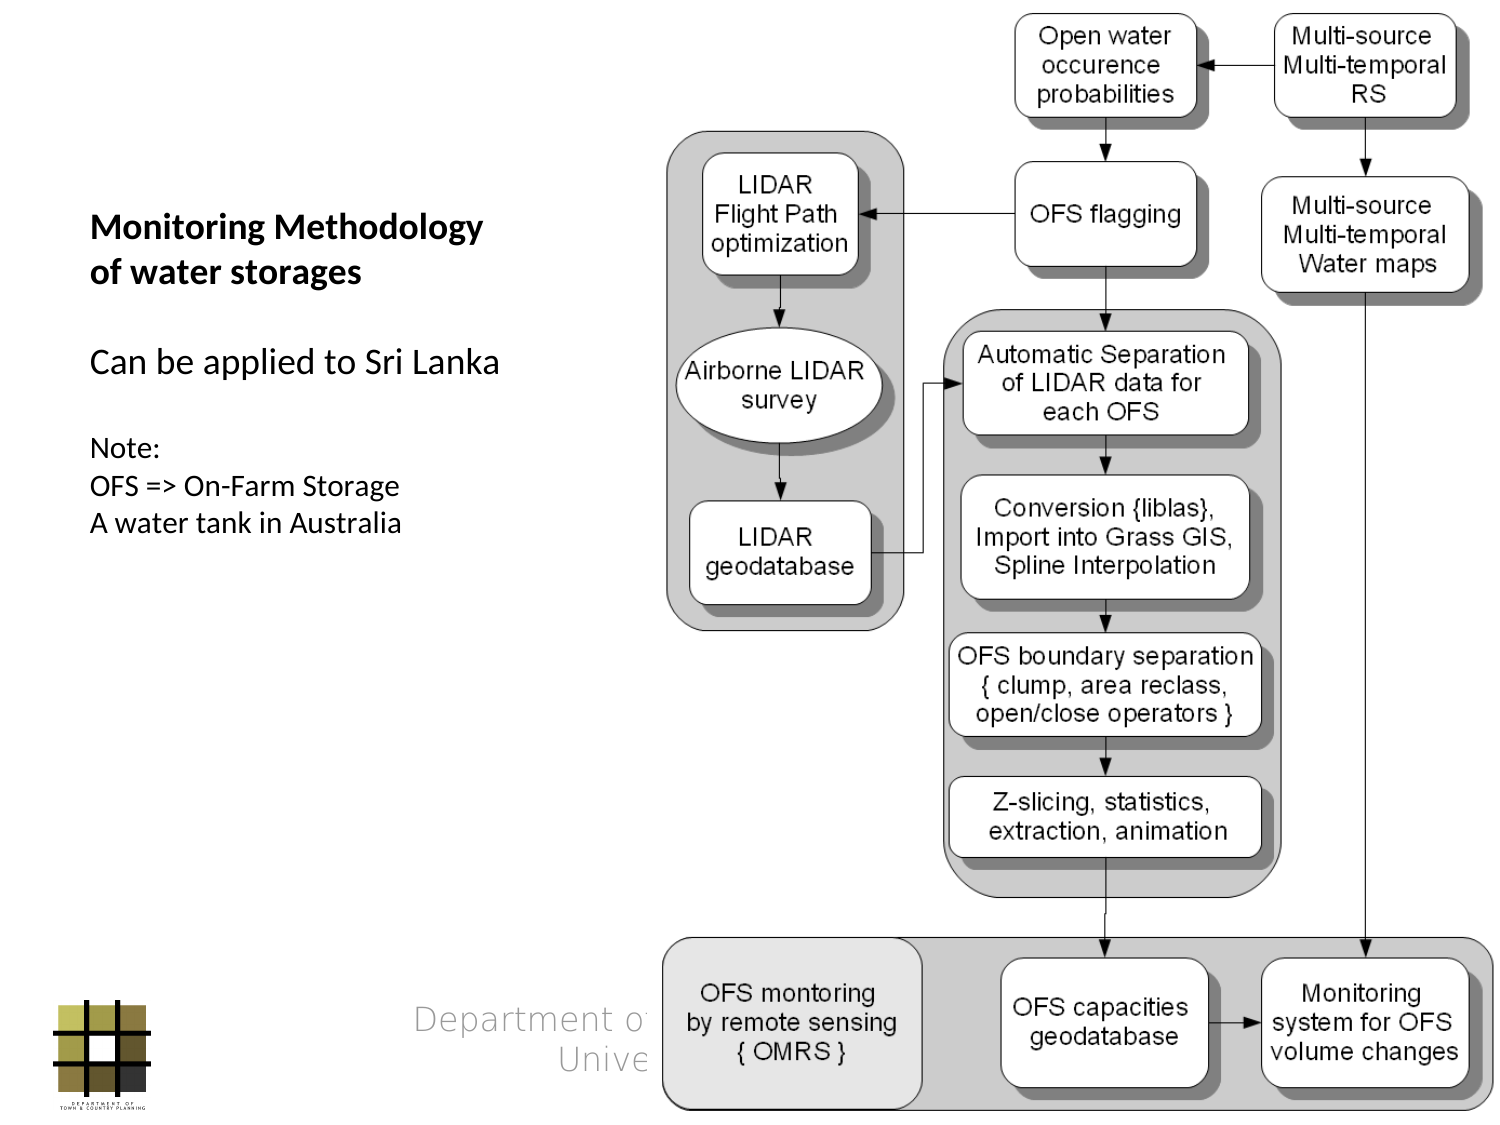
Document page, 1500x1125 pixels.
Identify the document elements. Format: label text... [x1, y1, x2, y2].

picture [53, 1000, 151, 1110]
picture [647, 0, 1500, 1125]
text_box Monitoring Methodology of water storages Can be applied to Sri Lanka Note: OFS => On-Farm Storage A water tank in Australia [75, 195, 625, 548]
